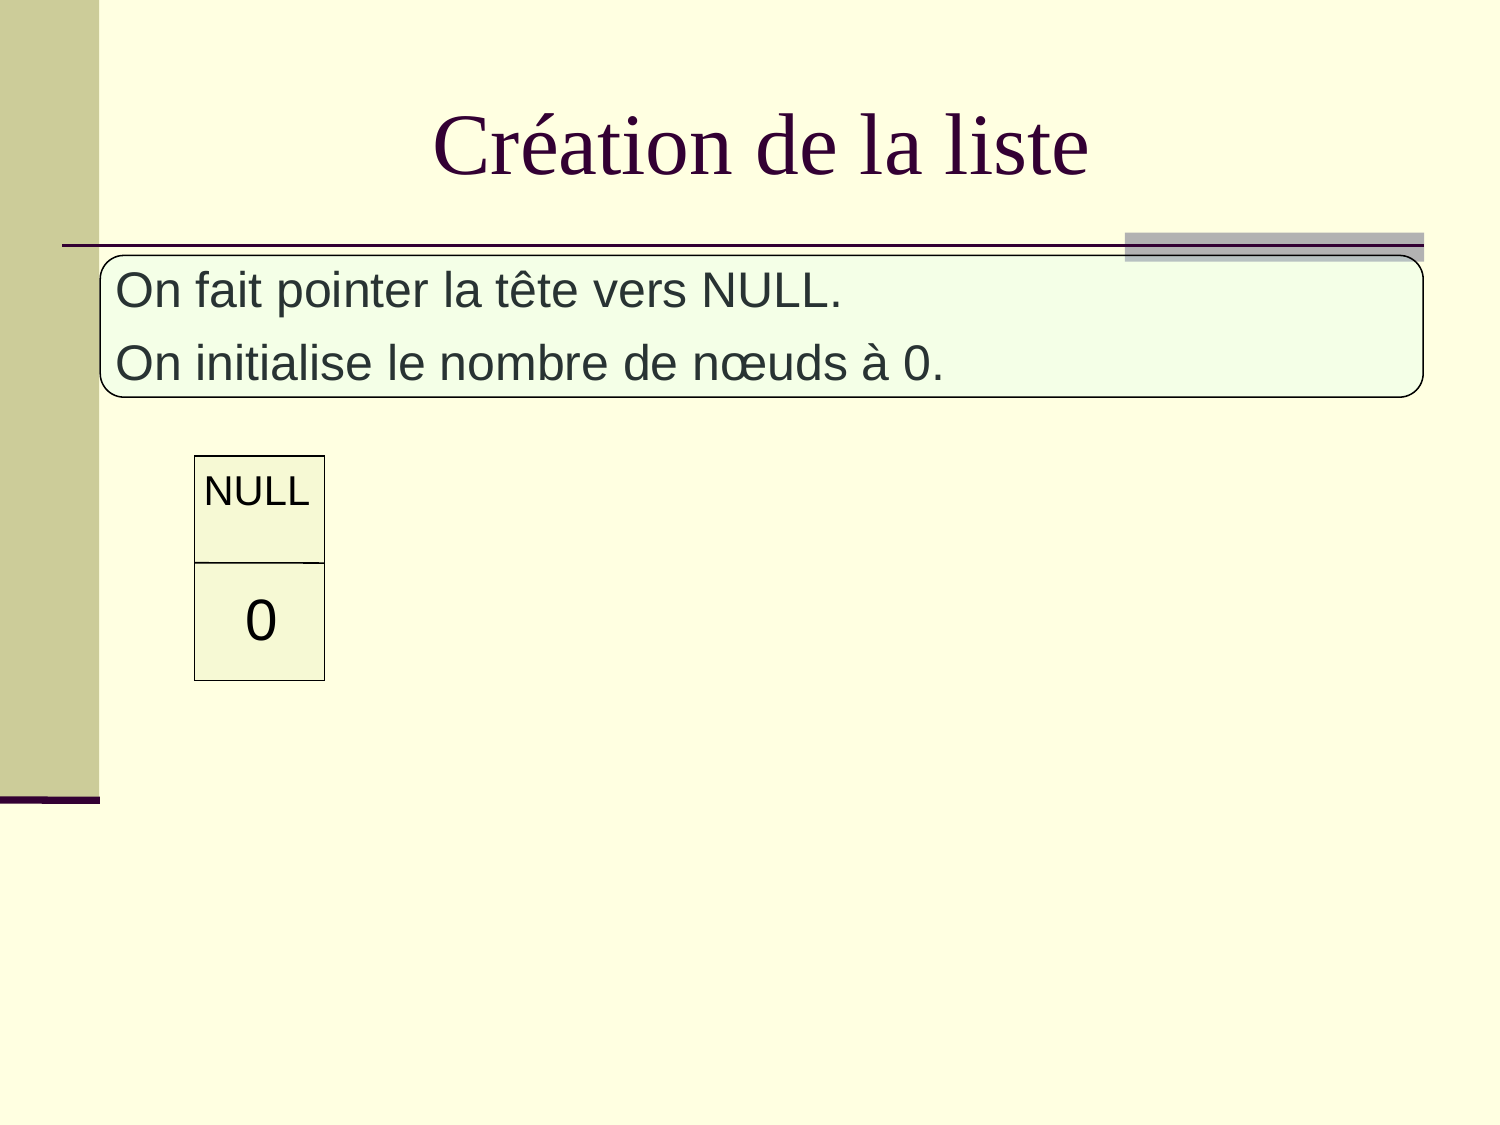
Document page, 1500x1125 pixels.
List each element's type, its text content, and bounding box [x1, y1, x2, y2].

text_box [194, 522, 325, 562]
text_box NULL [188, 455, 384, 522]
text_box 0 [230, 574, 302, 660]
text_box On fait pointer la tête vers NULL. On initialise le nombre de nœuds à 0. [99, 249, 1423, 398]
text_box [194, 564, 325, 681]
title Création de la liste [100, 45, 1424, 234]
text_box [100, 255, 1424, 398]
